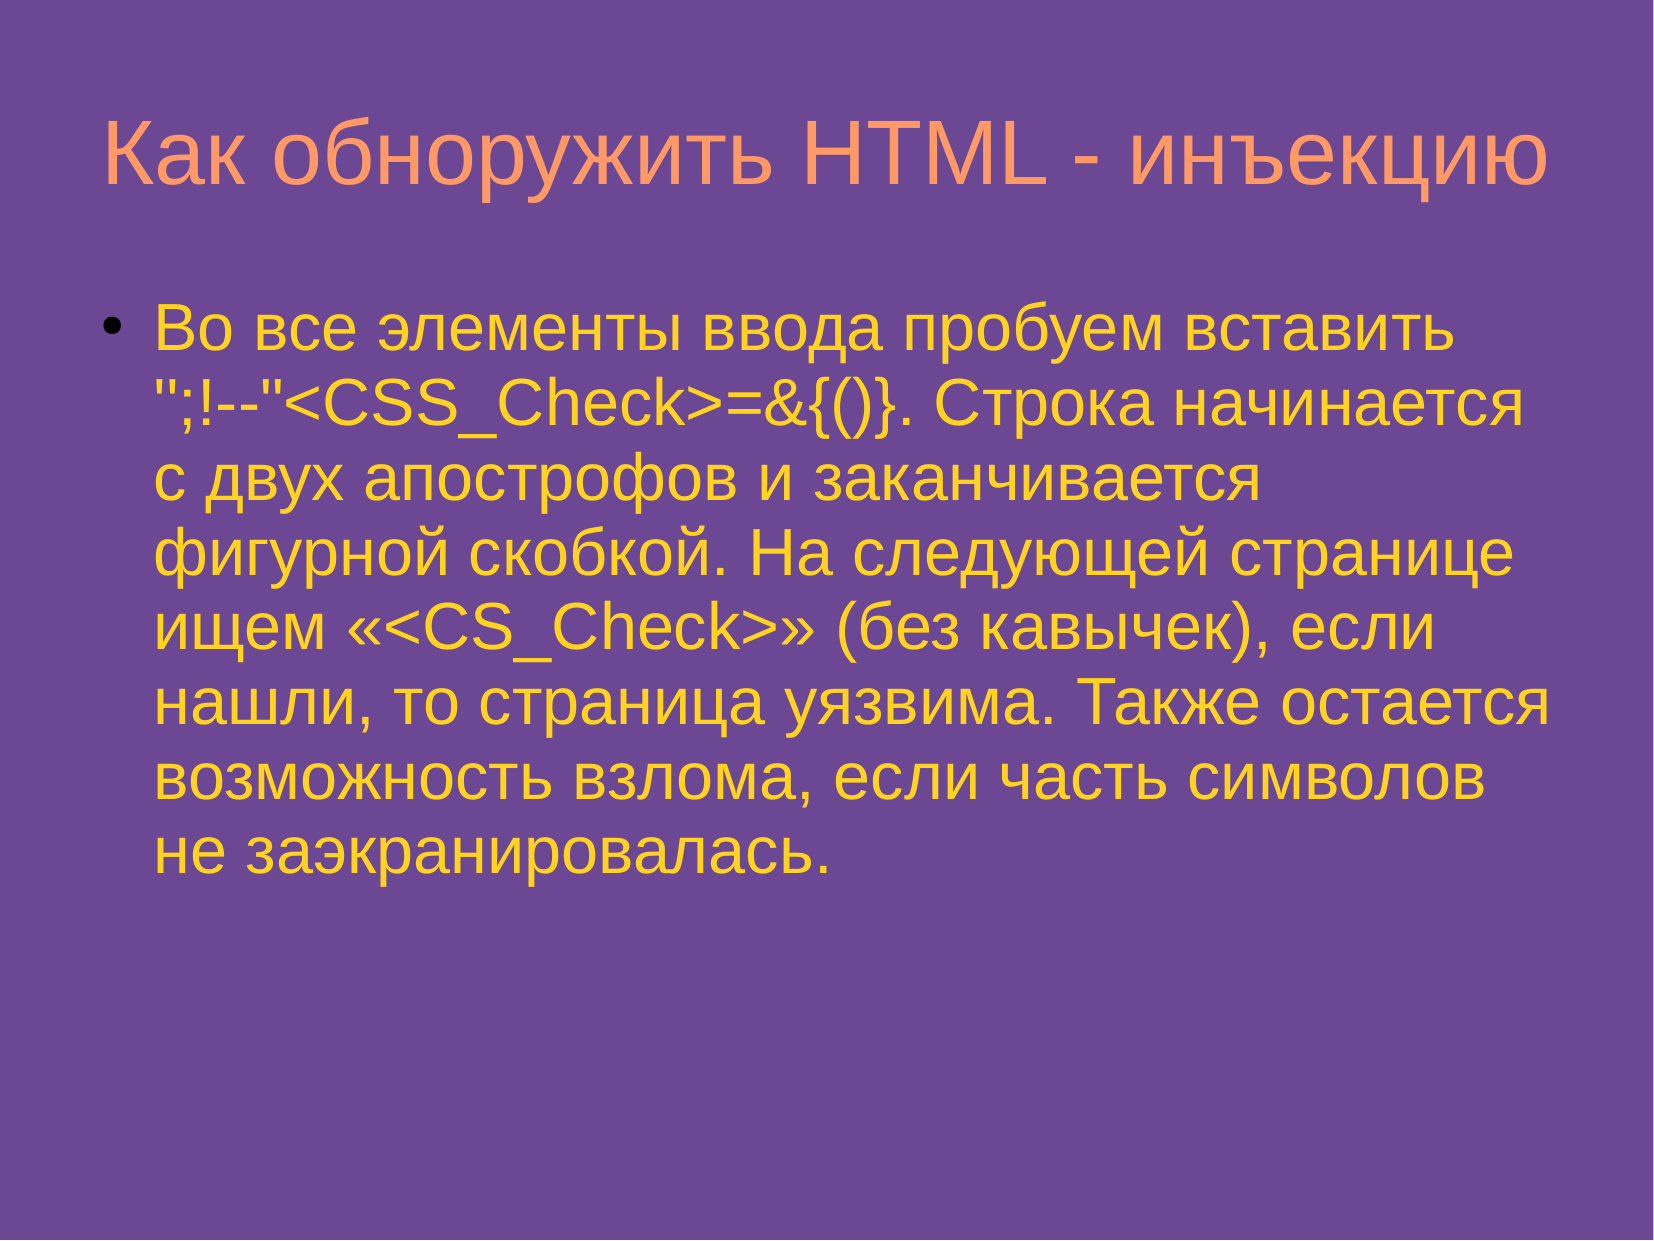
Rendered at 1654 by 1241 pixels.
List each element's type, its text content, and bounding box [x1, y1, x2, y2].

list Во все элементы ввода пробуем вставить '';!--"<CSS_Check>=&{()}. Строка начинается с двух апострофов и заканчивается фигурной скобкой. На следующей странице ищем «<CS_Check>» (без кавычек), если нашли, то страница уязвима. Также остается возможность взлома, если часть символов не заэкранировалась. [82, 290, 1571, 1010]
title Как обноружить HTML - инъекцию [82, 49, 1571, 257]
